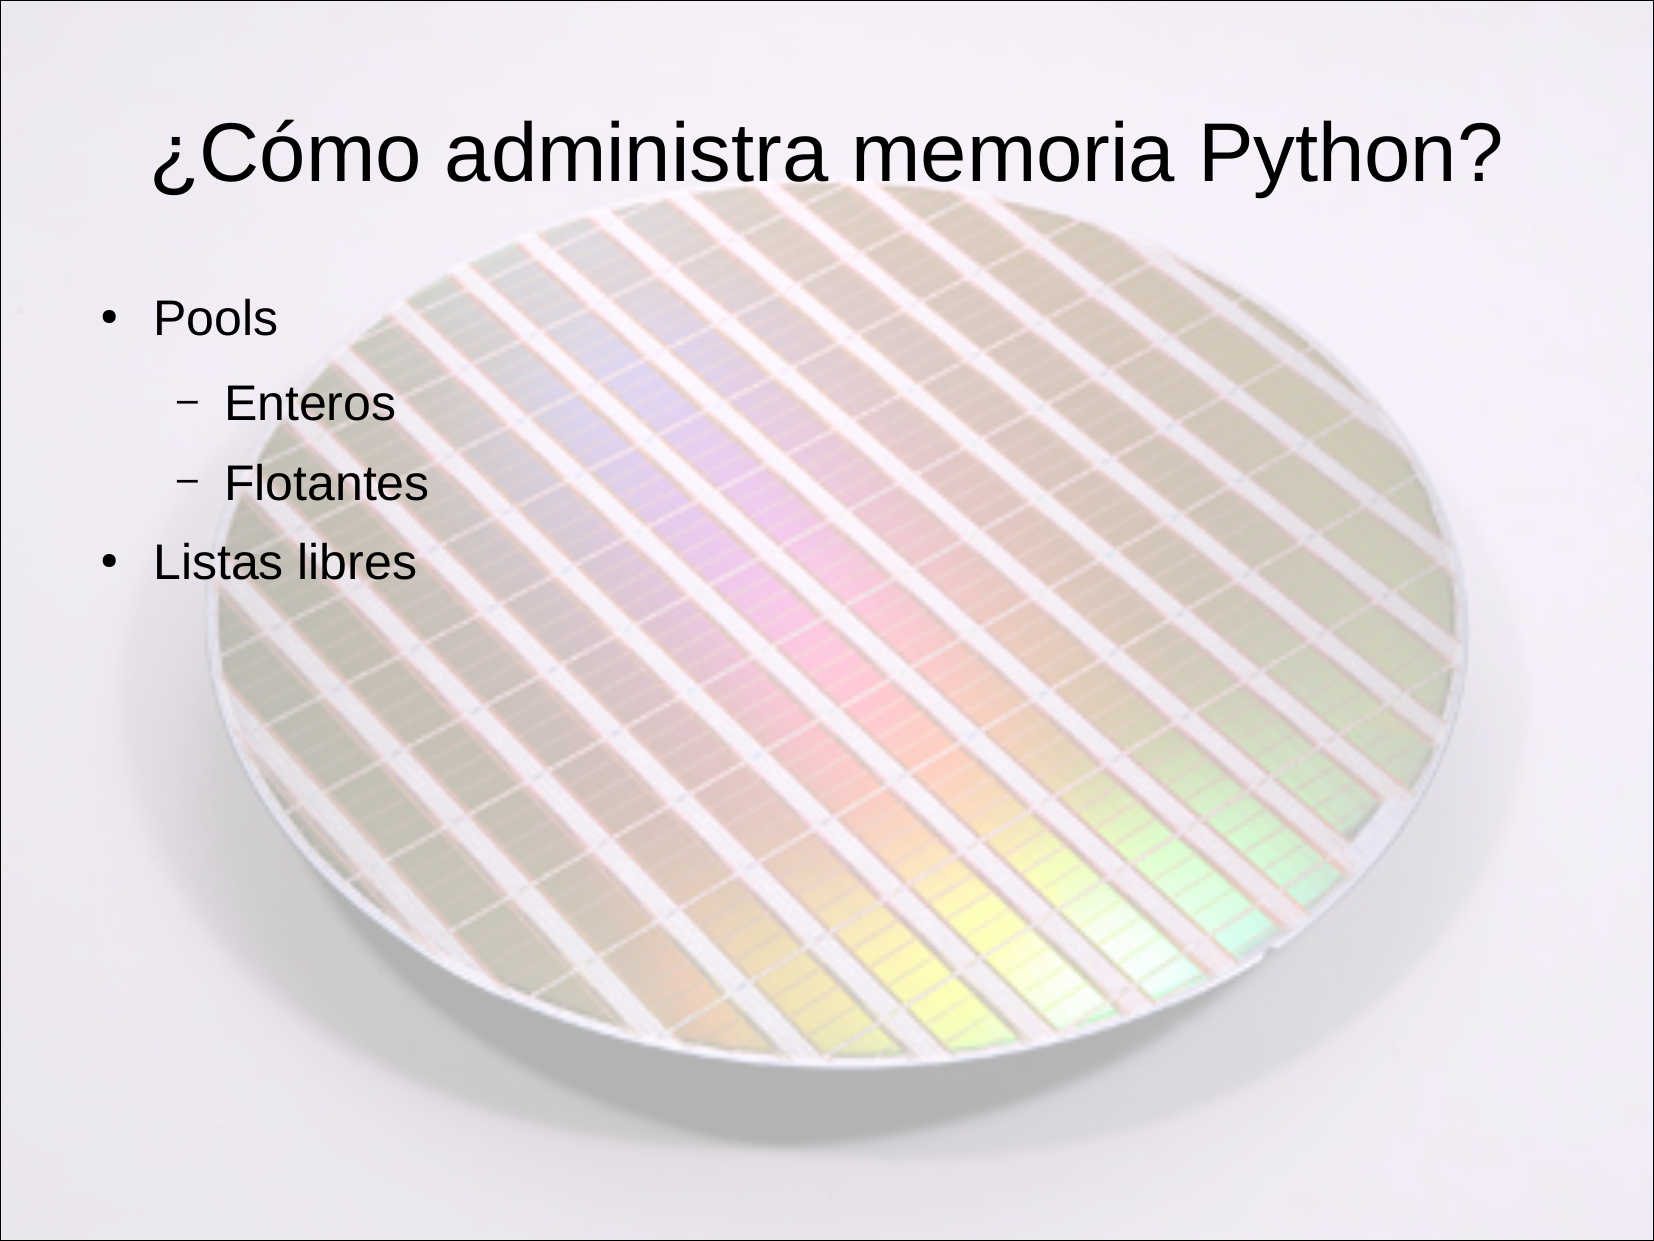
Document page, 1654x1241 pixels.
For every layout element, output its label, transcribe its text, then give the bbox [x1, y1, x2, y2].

text_box [0, 0, 1654, 1241]
list Pools Enteros Flotantes Listas libres [82, 290, 1571, 1109]
title ¿Cómo administra memoria Python? [82, 49, 1571, 257]
